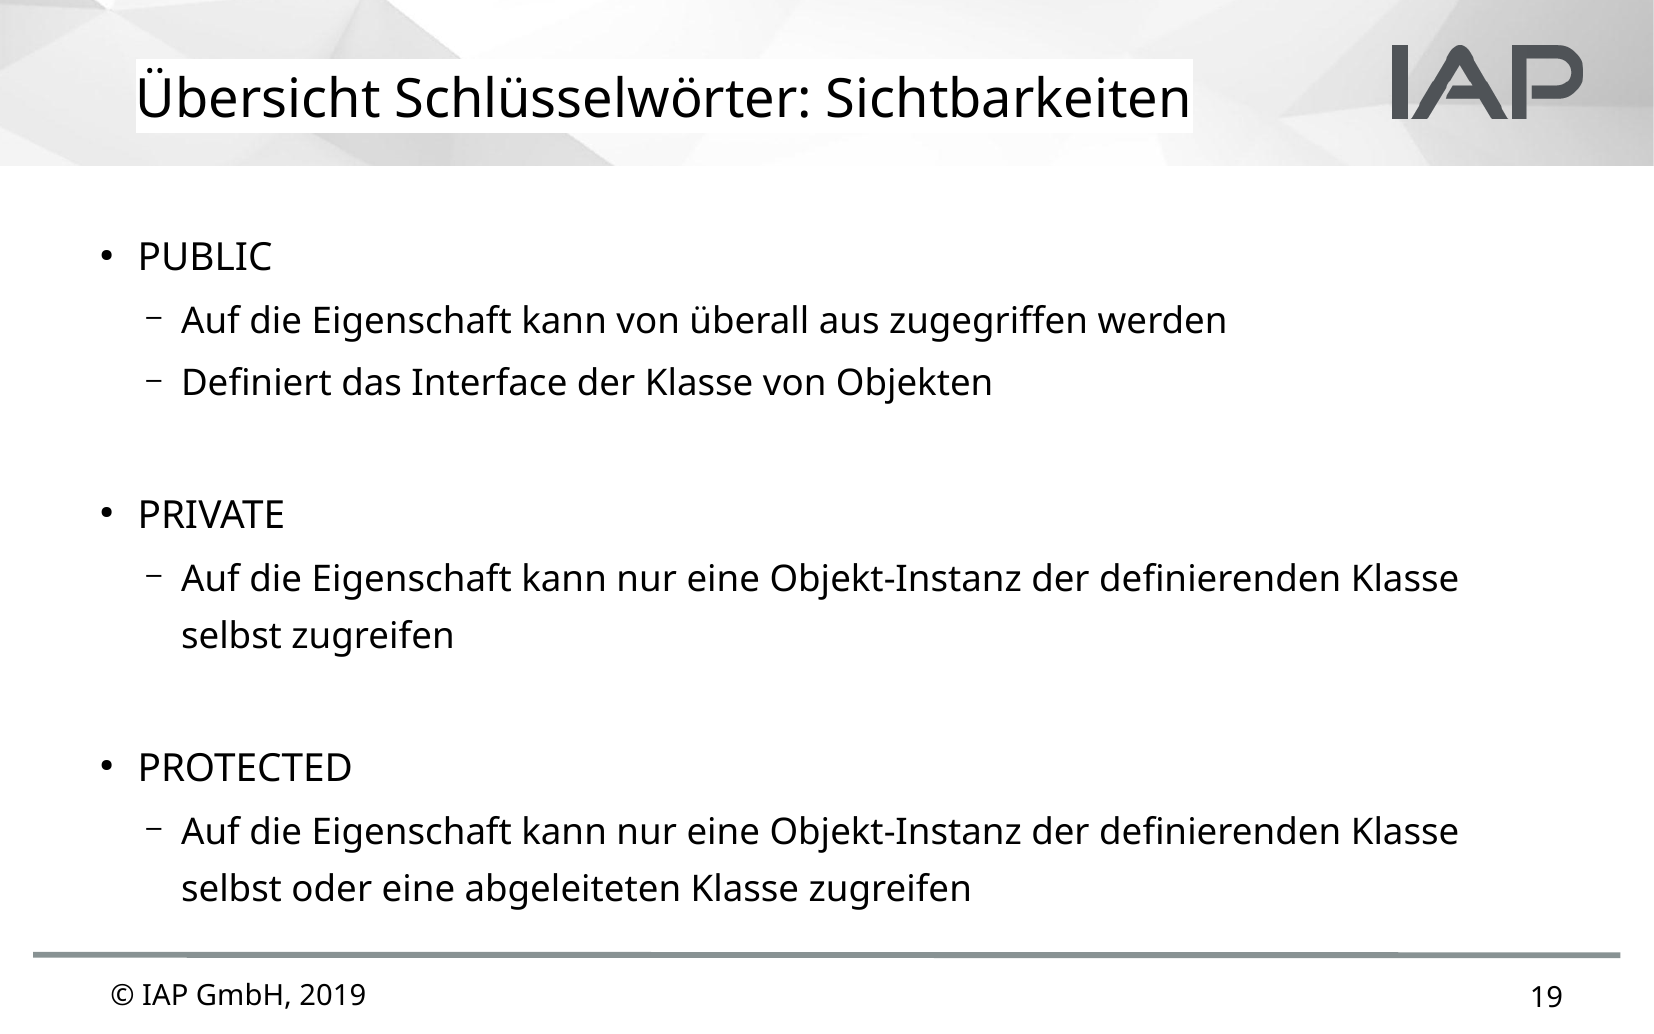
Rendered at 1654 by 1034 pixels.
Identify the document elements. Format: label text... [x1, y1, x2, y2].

title Übersicht Schlüsselwörter: Sichtbarkeiten [135, 41, 1264, 152]
picture [0, 0, 1654, 166]
list PUBLIC Auf die Eigenschaft kann von überall aus zugegriffen werden Definiert das Interface der Klasse von Objekten PRIVATE Auf die Eigenschaft kann nur eine Objekt-Instanz der definierenden Klasse selbst zugreifen PROTECTED Auf die Eigenschaft kann nur eine Objekt-Instanz der definierenden Klasse selbst oder eine abgeleiteten Klasse zugreifen [82, 221, 1571, 916]
